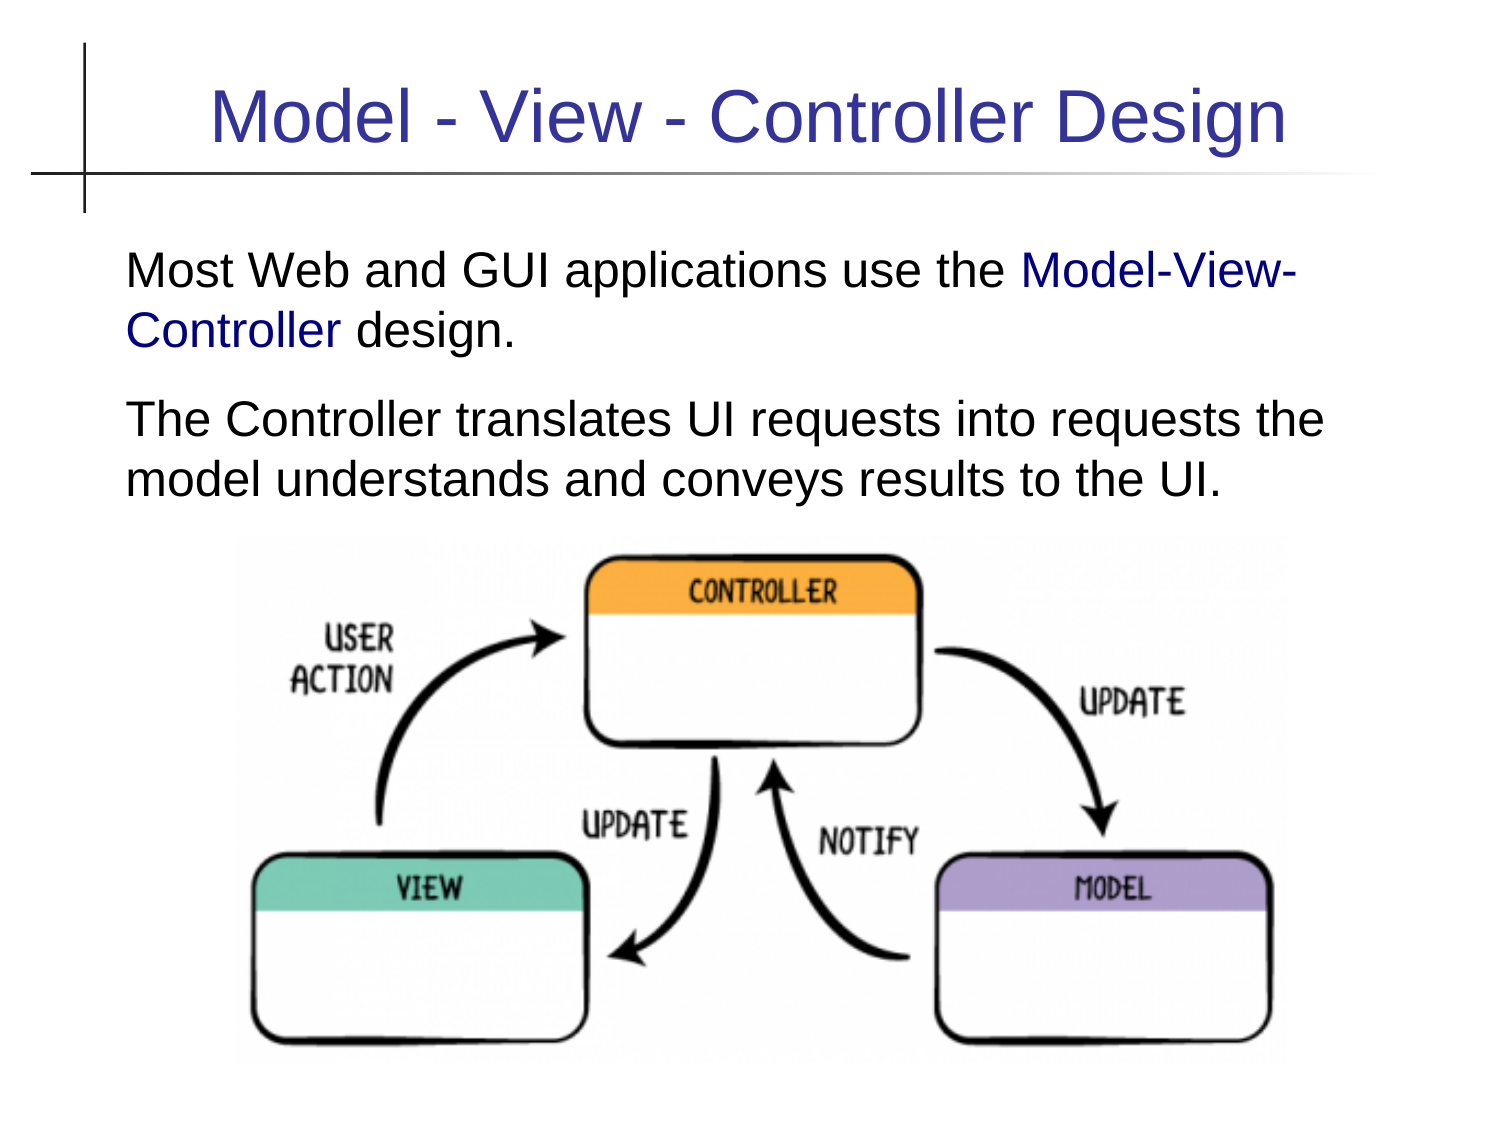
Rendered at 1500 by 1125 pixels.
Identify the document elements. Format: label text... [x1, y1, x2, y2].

title Model - View - Controller Design [100, 42, 1399, 184]
list Most Web and GUI applications use the Model-View-Controller design. The Controller translates UI requests into requests the model understands and conveys results to the UI. [110, 229, 1409, 556]
picture [236, 535, 1288, 1063]
